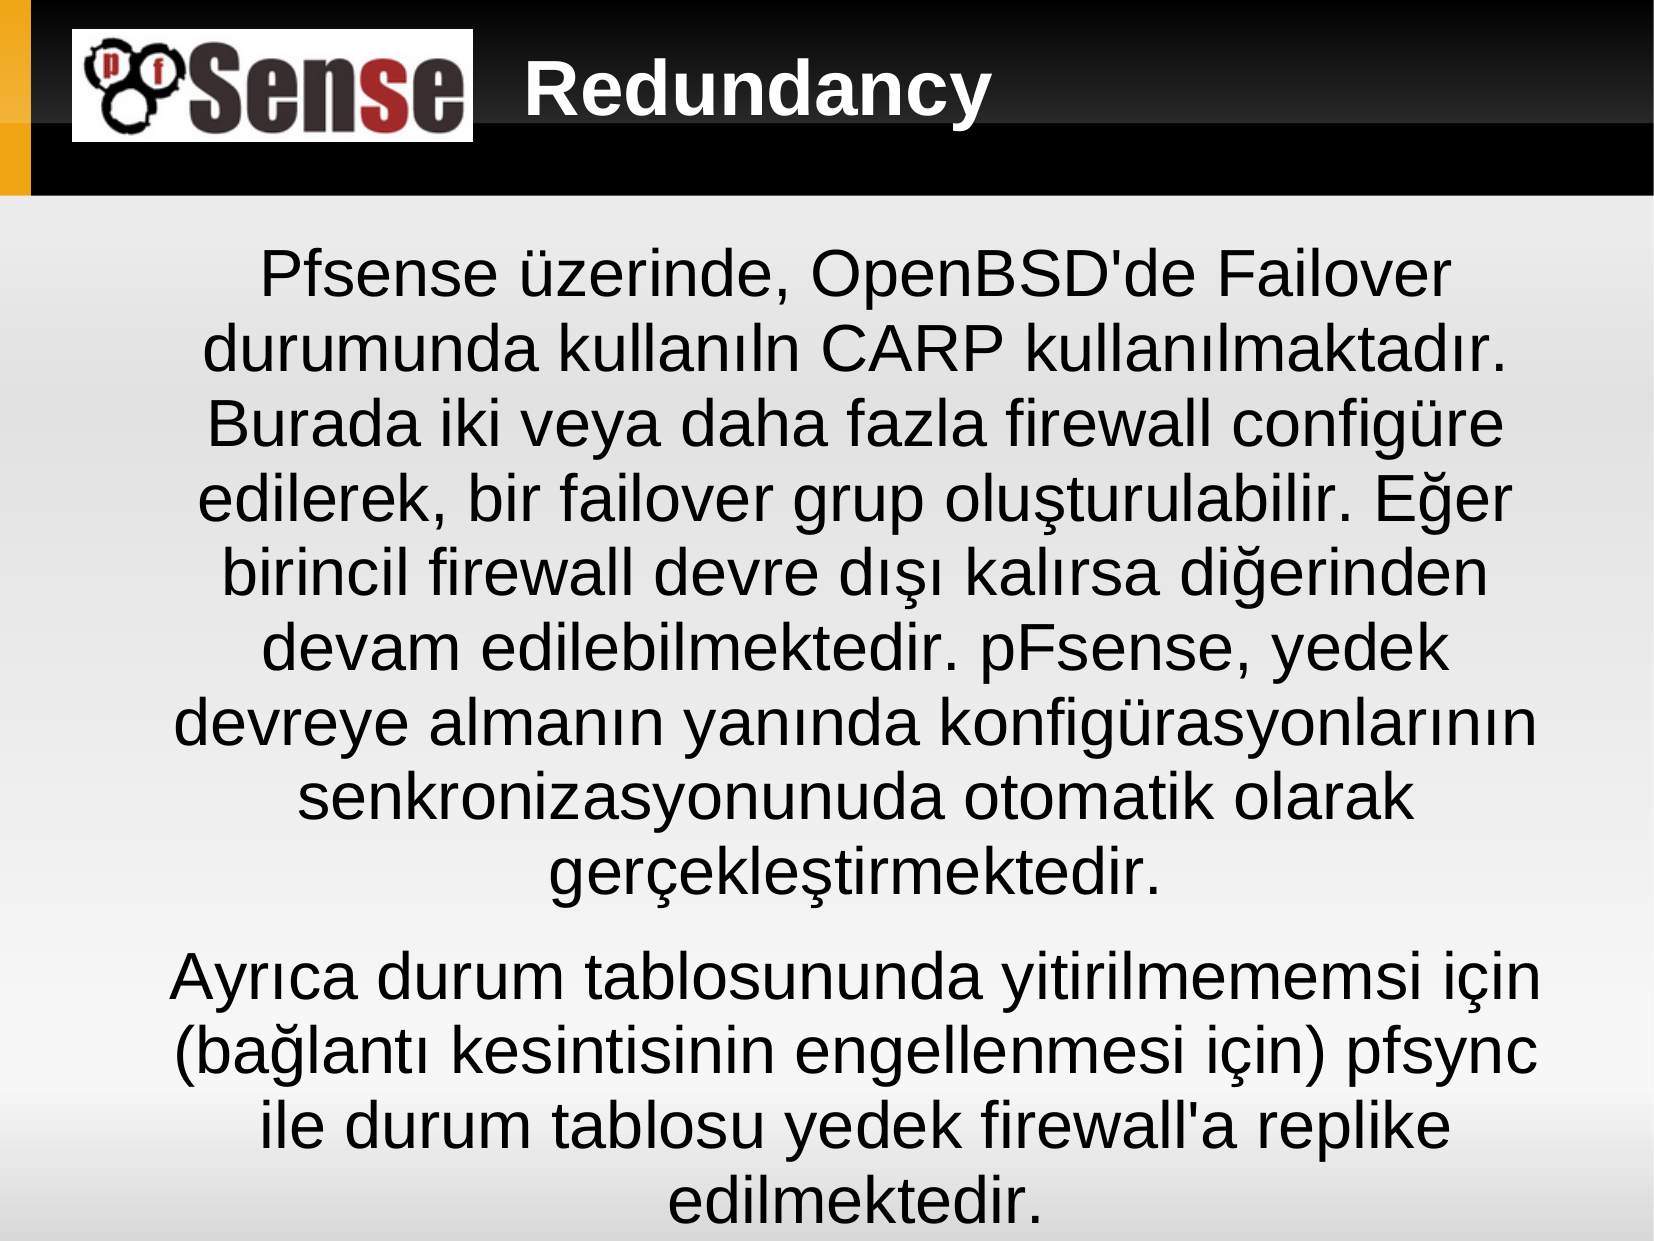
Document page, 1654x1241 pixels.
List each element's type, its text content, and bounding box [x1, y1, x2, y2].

list Pfsense üzerinde, OpenBSD'de Failover durumunda kullanıln CARP kullanılmaktadır. Burada iki veya daha fazla firewall configüre edilerek, bir failover grup oluşturulabilir. Eğer birincil firewall devre dışı kalırsa diğerinden devam edilebilmektedir. pFsense, yedek devreye almanın yanında konfigürasyonlarının senkronizasyonunuda otomatik olarak gerçekleştirmektedir. Ayrıca durum tablosununda yitirilmememsi için (bağlantı kesintisinin engellenmesi için) pfsync ile durum tablosu yedek firewall'a replike edilmektedir. [76, 236, 1565, 1238]
picture [0, 0, 1654, 1241]
title Redundancy [501, 0, 1625, 178]
